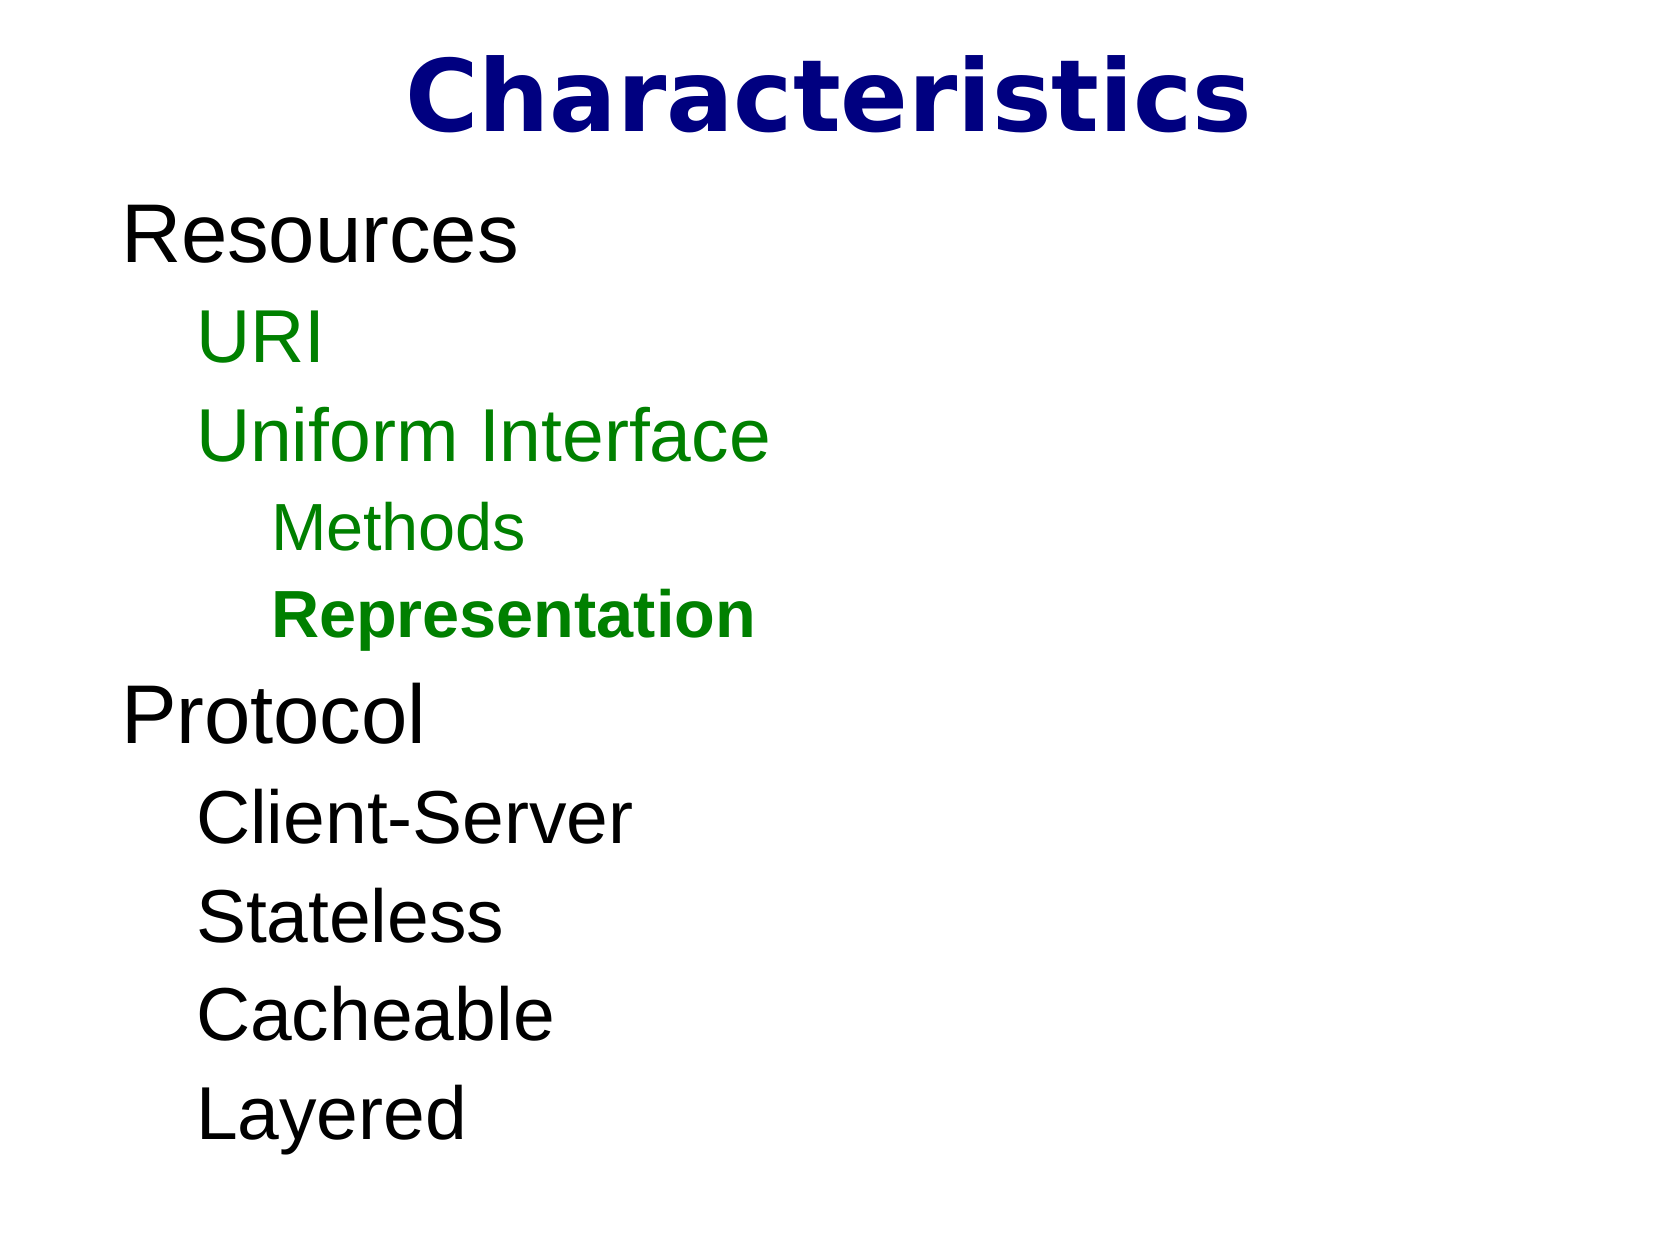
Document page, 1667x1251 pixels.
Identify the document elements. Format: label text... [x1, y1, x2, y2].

title Characteristics [120, 0, 1538, 194]
list Resources URI Uniform Interface Methods Representation Protocol Client-Server Stateless Cacheable Layered [121, 187, 1538, 1201]
